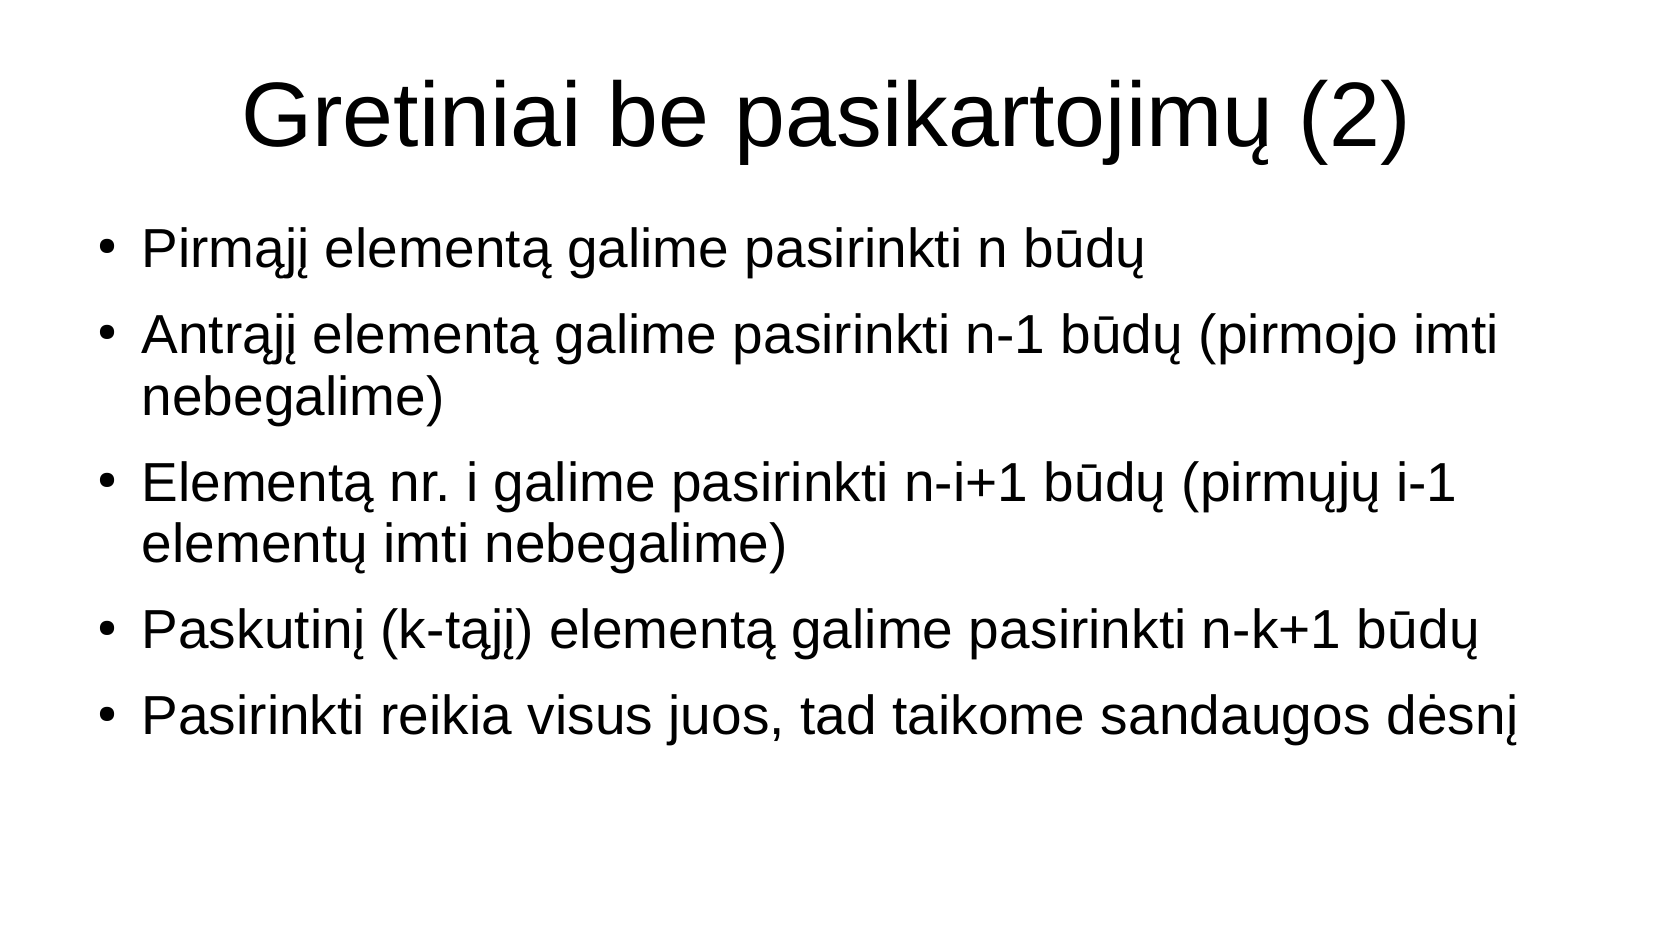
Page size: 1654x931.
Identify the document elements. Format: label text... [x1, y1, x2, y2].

list Pirmąjį elementą galime pasirinkti n būdų Antrąjį elementą galime pasirinkti n-1 būdų (pirmojo imti nebegalime) Elementą nr. i galime pasirinkti n-i+1 būdų (pirmųjų i-1 elementų imti nebegalime) Paskutinį (k-tąjį) elementą galime pasirinkti n-k+1 būdų Pasirinkti reikia visus juos, tad taikome sandaugos dėsnį [82, 217, 1571, 757]
title Gretiniai be pasikartojimų (2) [82, 36, 1571, 193]
